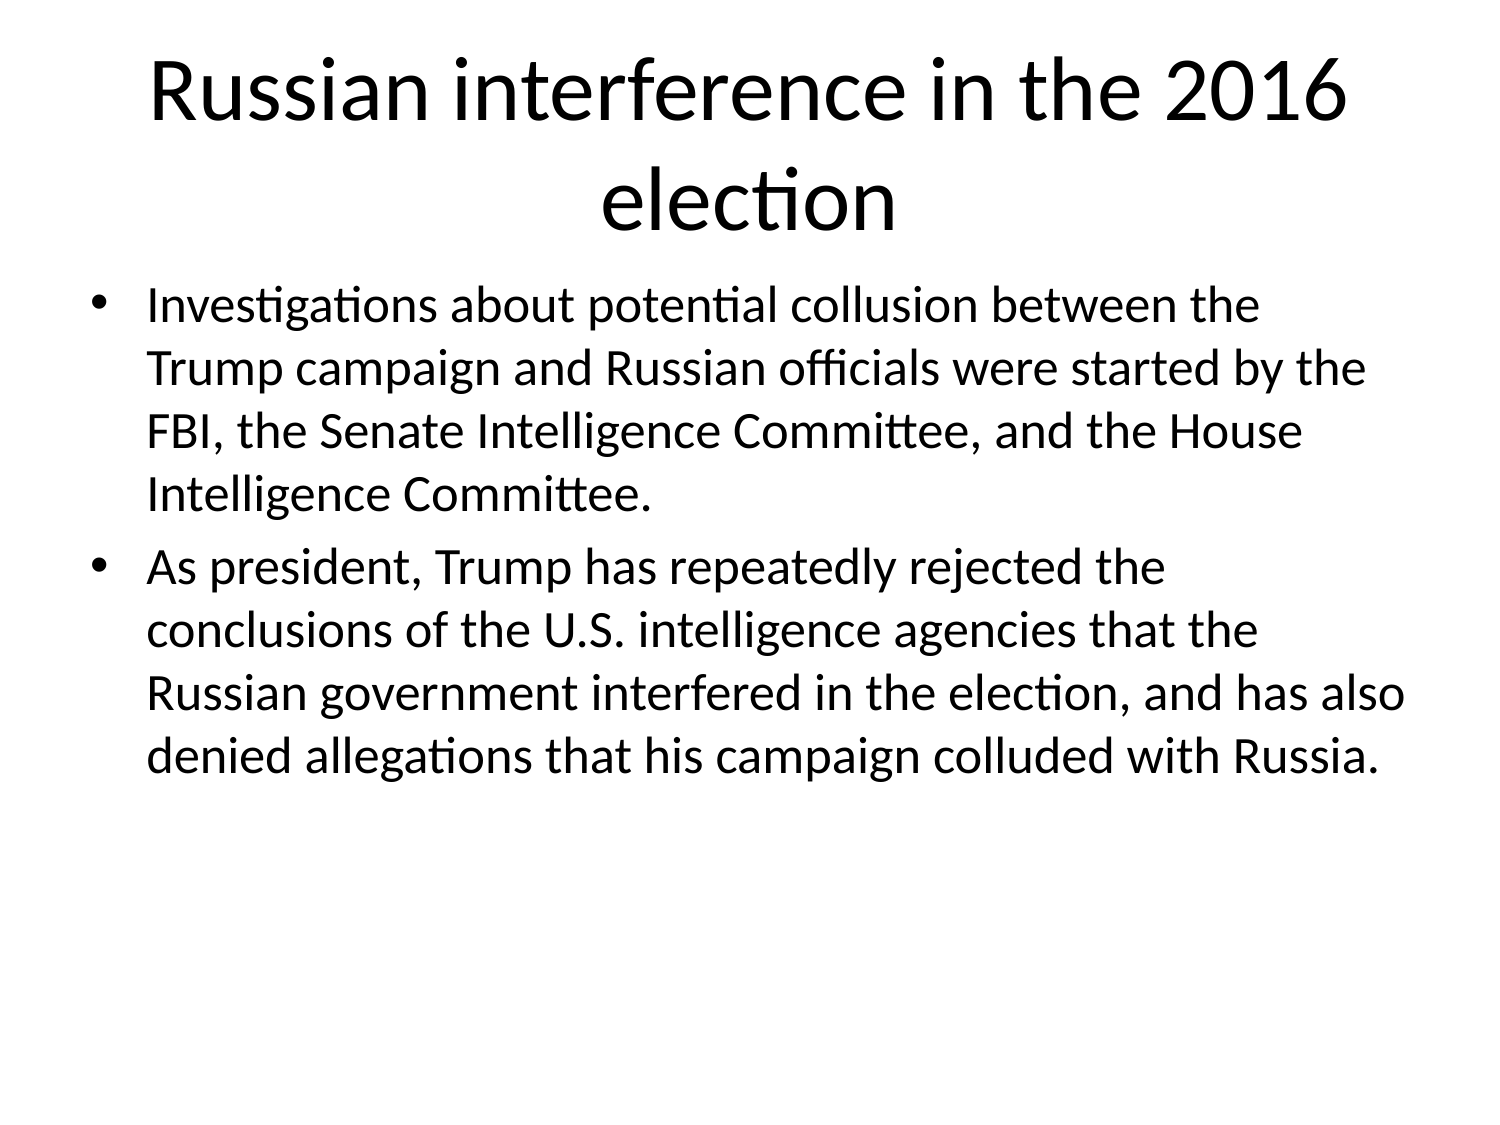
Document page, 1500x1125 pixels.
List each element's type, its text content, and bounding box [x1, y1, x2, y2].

title Russian interference in the 2016 election [75, 45, 1425, 233]
list Investigations about potential collusion between the Trump campaign and Russian officials were started by the FBI, the Senate Intelligence Committee, and the House Intelligence Committee. As president, Trump has repeatedly rejected the conclusions of the U.S. intelligence agencies that the Russian government interfered in the election, and has also denied allegations that his campaign colluded with Russia. [75, 262, 1425, 1005]
